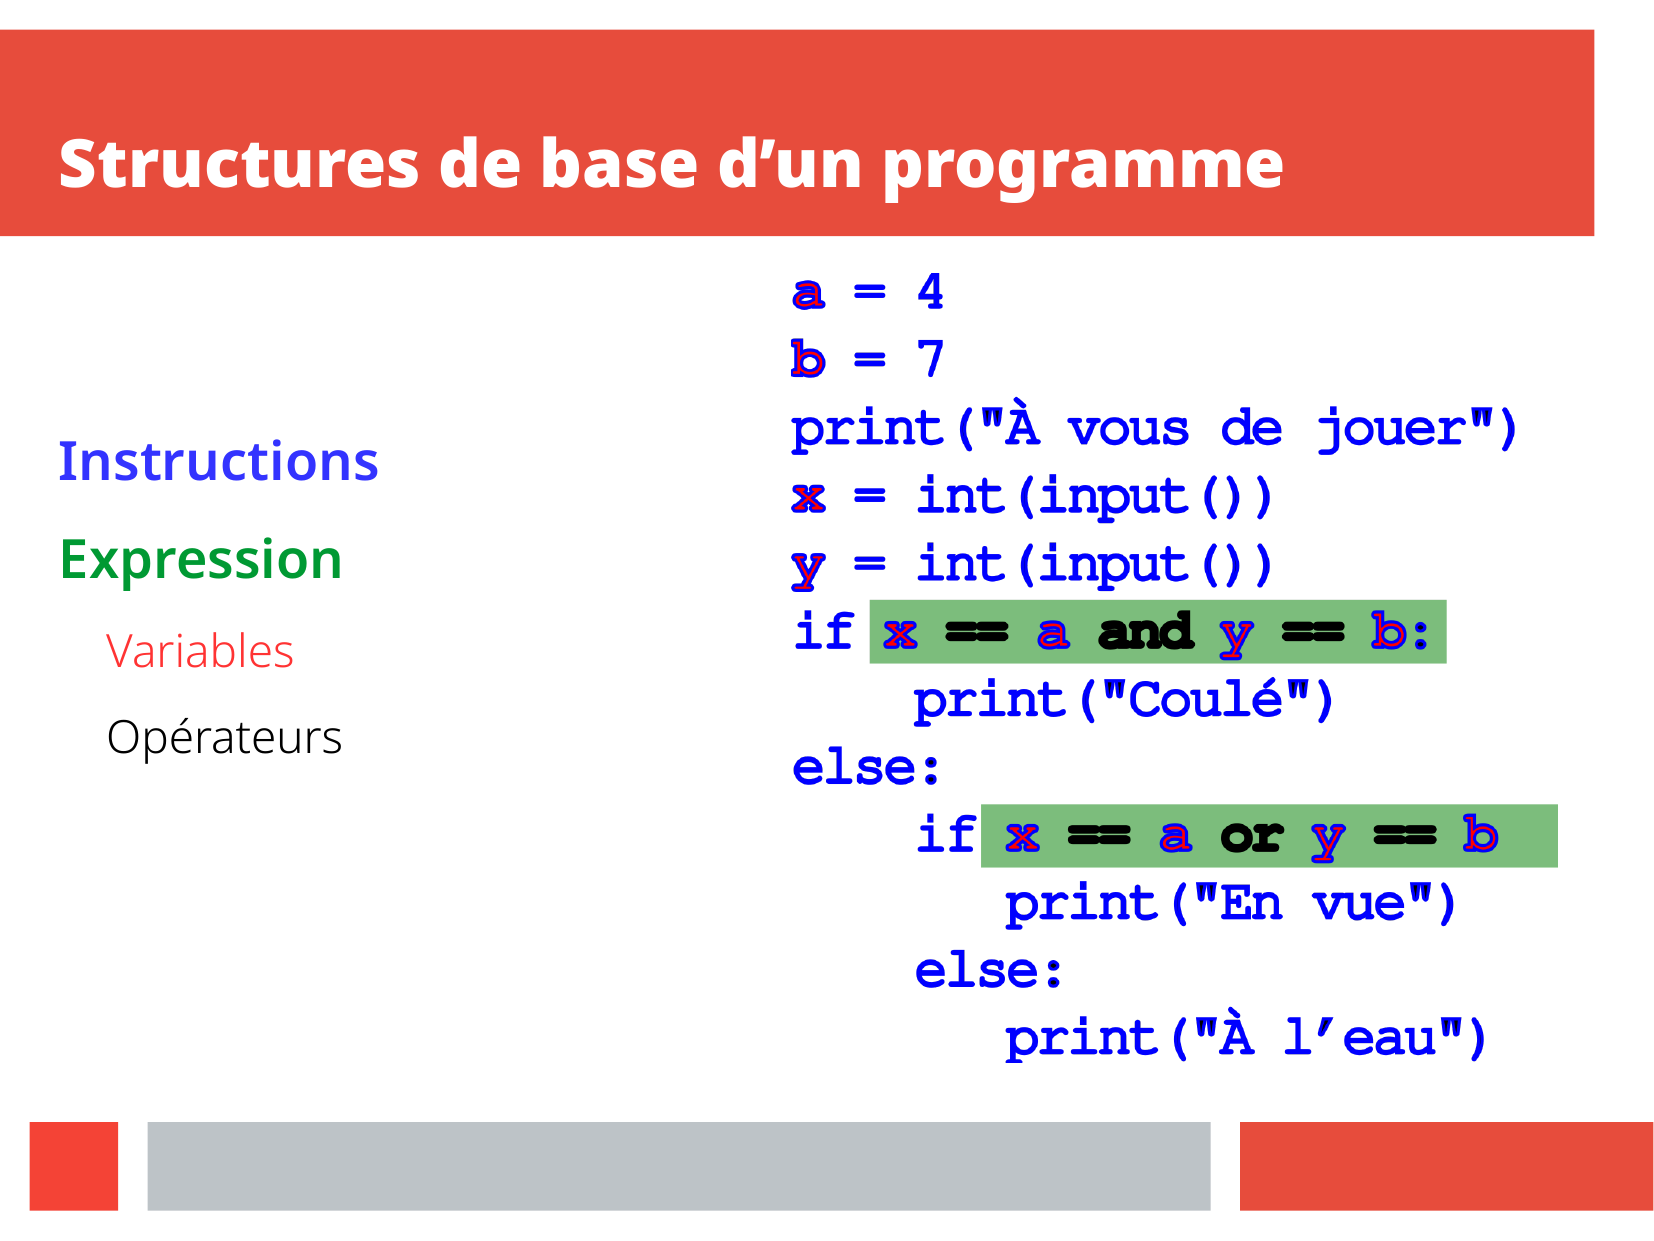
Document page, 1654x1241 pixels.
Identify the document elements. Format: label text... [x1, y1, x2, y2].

list Instructions Expression Variables Opérateurs [59, 324, 794, 1093]
title Structures de base d’un programme [59, 59, 1595, 207]
picture [791, 273, 1558, 1063]
